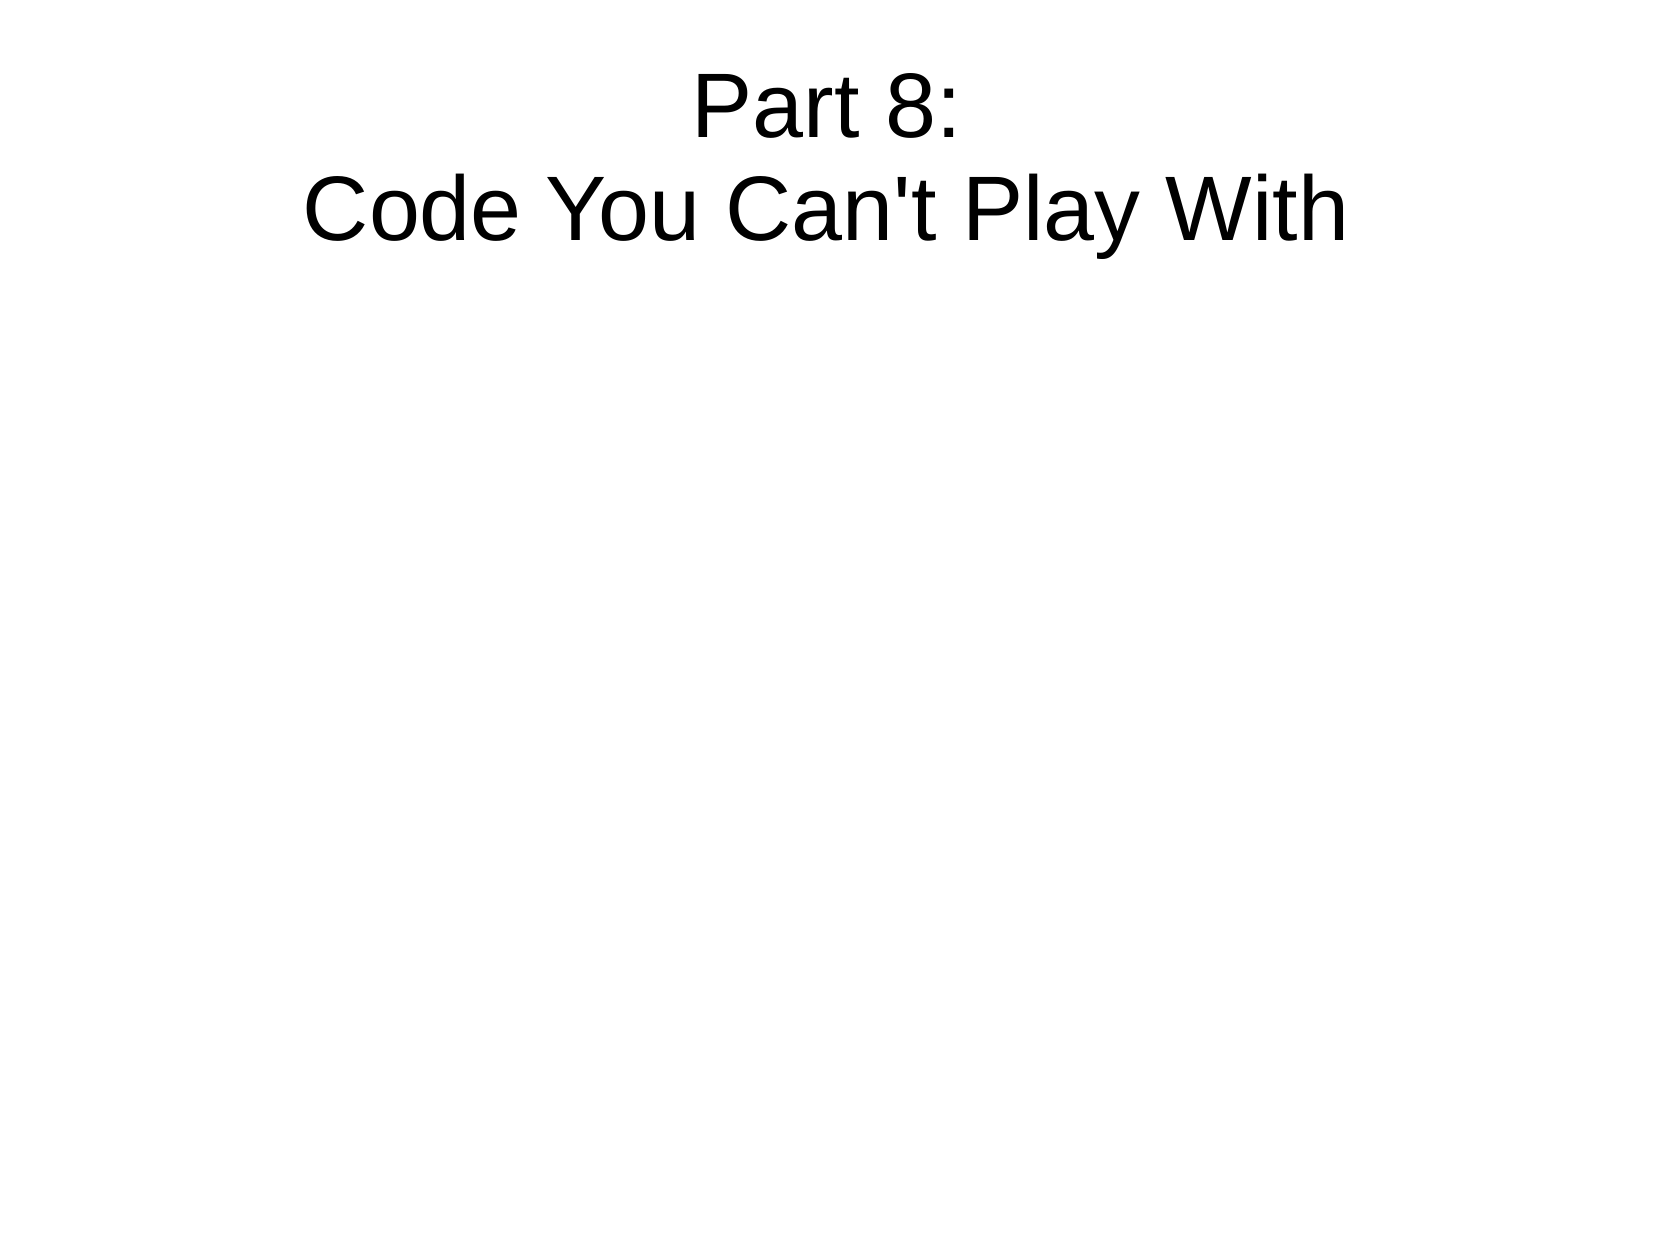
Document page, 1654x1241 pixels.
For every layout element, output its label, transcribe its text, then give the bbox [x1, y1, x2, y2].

title Part 8: Code You Can't Play With [82, 30, 1571, 286]
